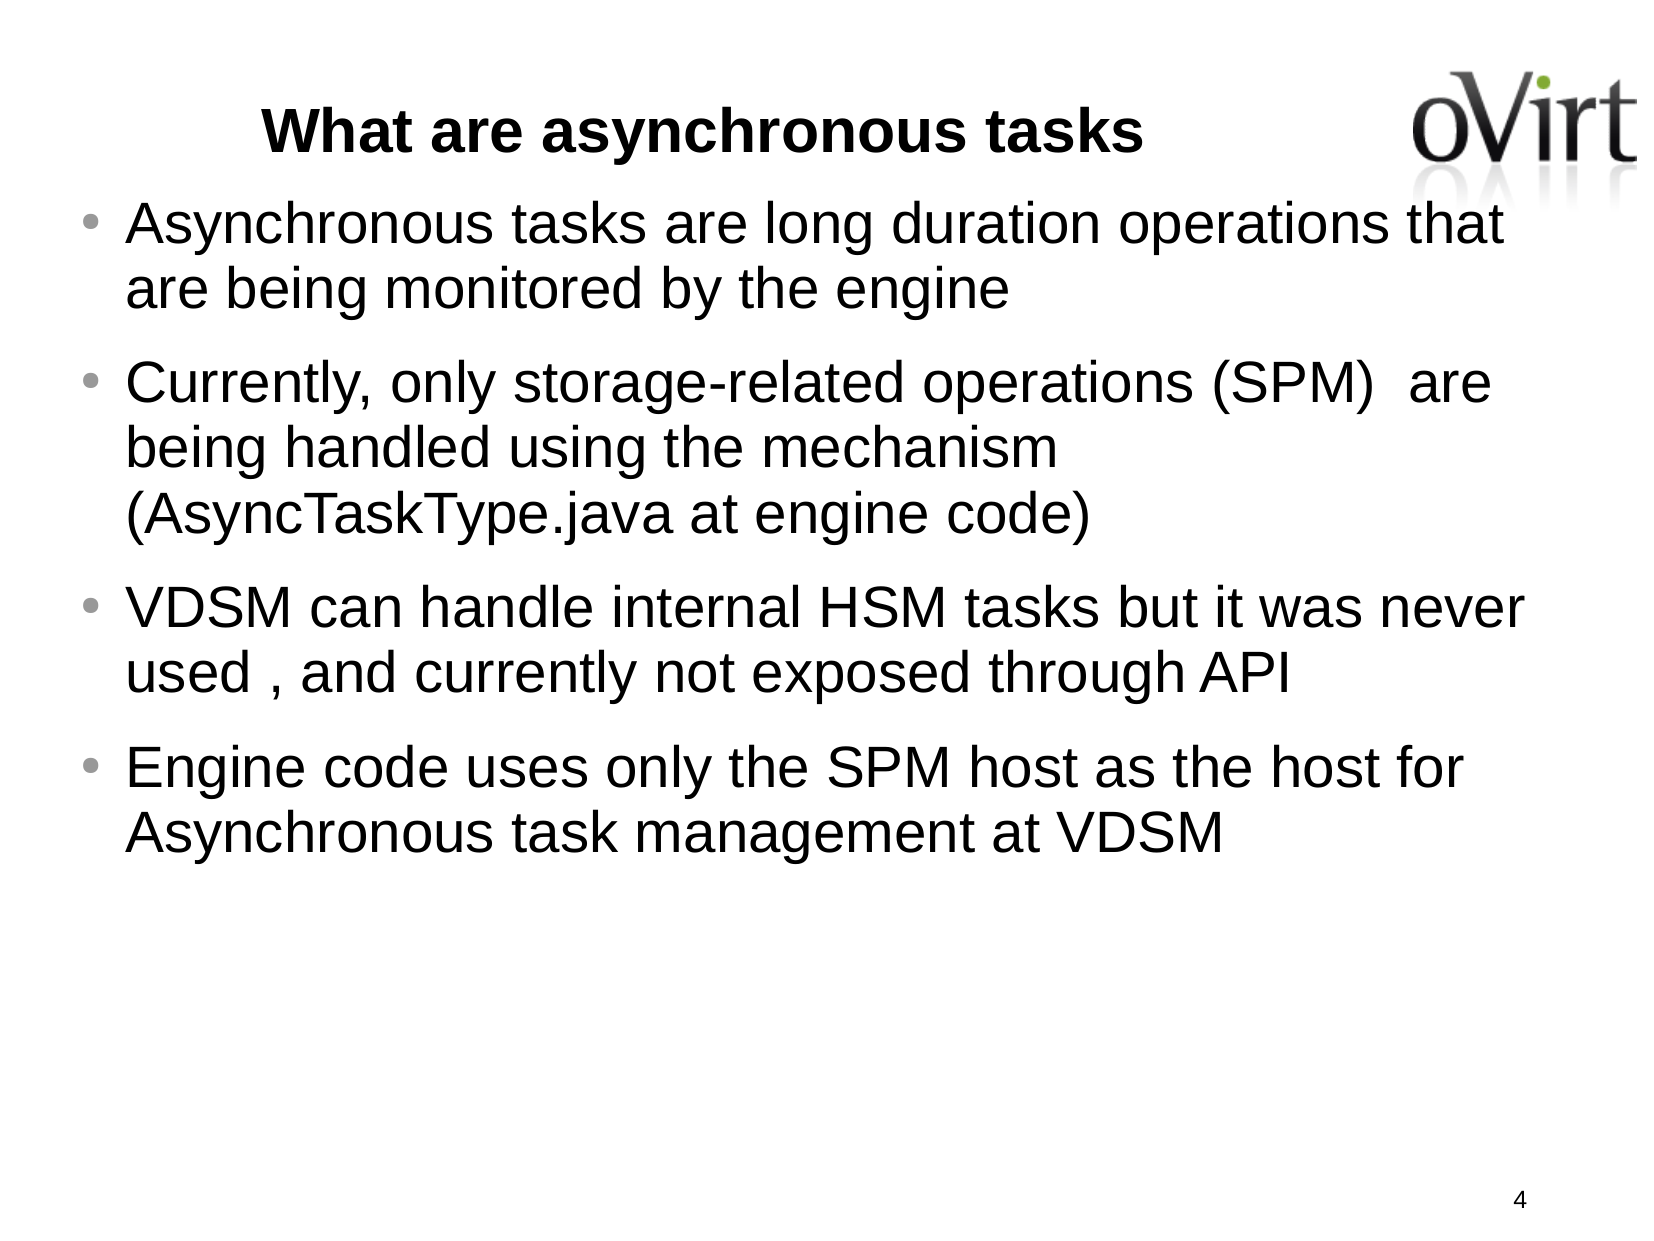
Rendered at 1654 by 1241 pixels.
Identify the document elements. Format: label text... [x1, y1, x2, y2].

picture [1413, 63, 1637, 212]
title What are asynchronous tasks [82, 37, 1303, 190]
list Asynchronous tasks are long duration operations that are being monitored by the engine Currently, only storage-related operations (SPM) are being handled using the mechanism (AsyncTaskType.java at engine code) VDSM can handle internal HSM tasks but it was never used , and currently not exposed through API Engine code uses only the SPM host as the host for Asynchronous task management at VDSM [65, 190, 1554, 896]
